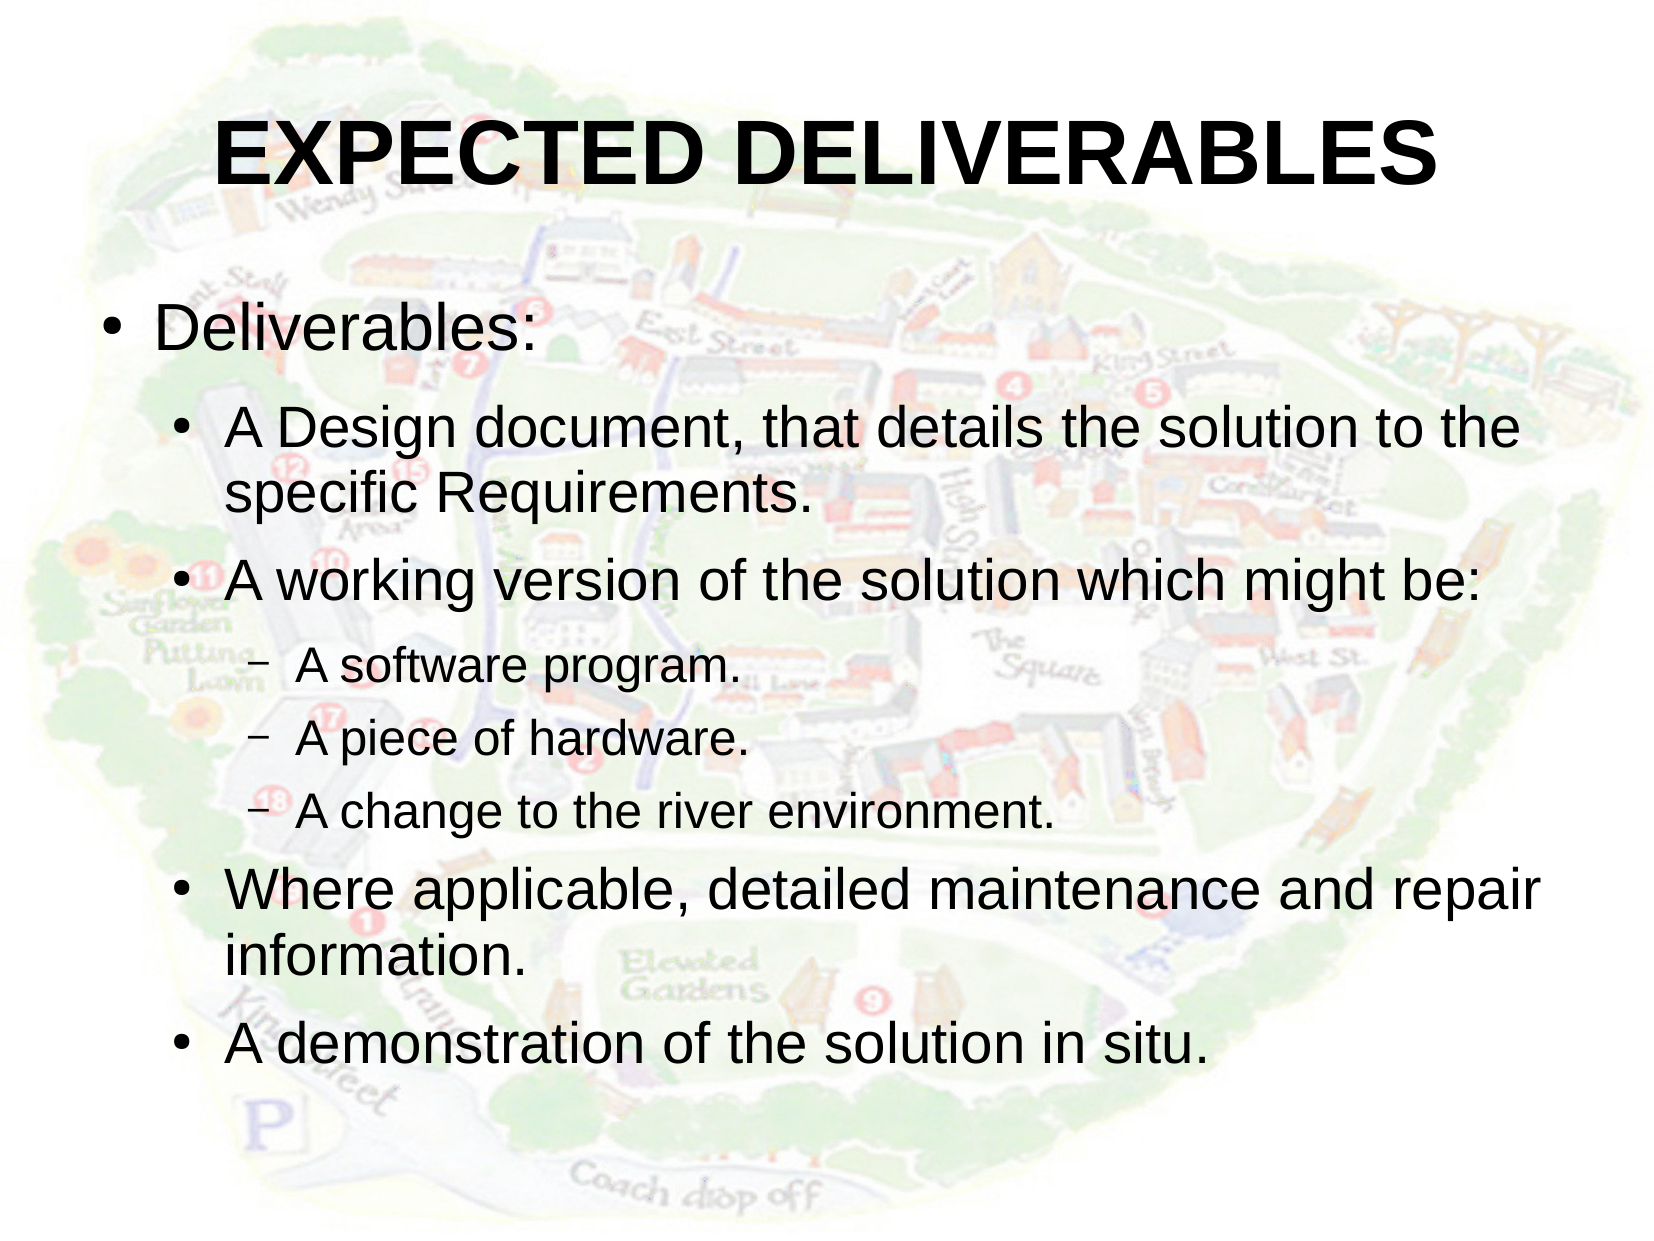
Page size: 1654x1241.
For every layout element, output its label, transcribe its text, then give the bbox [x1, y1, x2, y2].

title EXPECTED DELIVERABLES [82, 49, 1571, 257]
picture [0, 0, 1654, 1241]
list Deliverables: A Design document, that details the solution to the specific Requirements. A working version of the solution which might be: A software program. A piece of hardware. A change to the river environment. Where applicable, detailed maintenance and repair information. A demonstration of the solution in situ. [82, 290, 1571, 1076]
